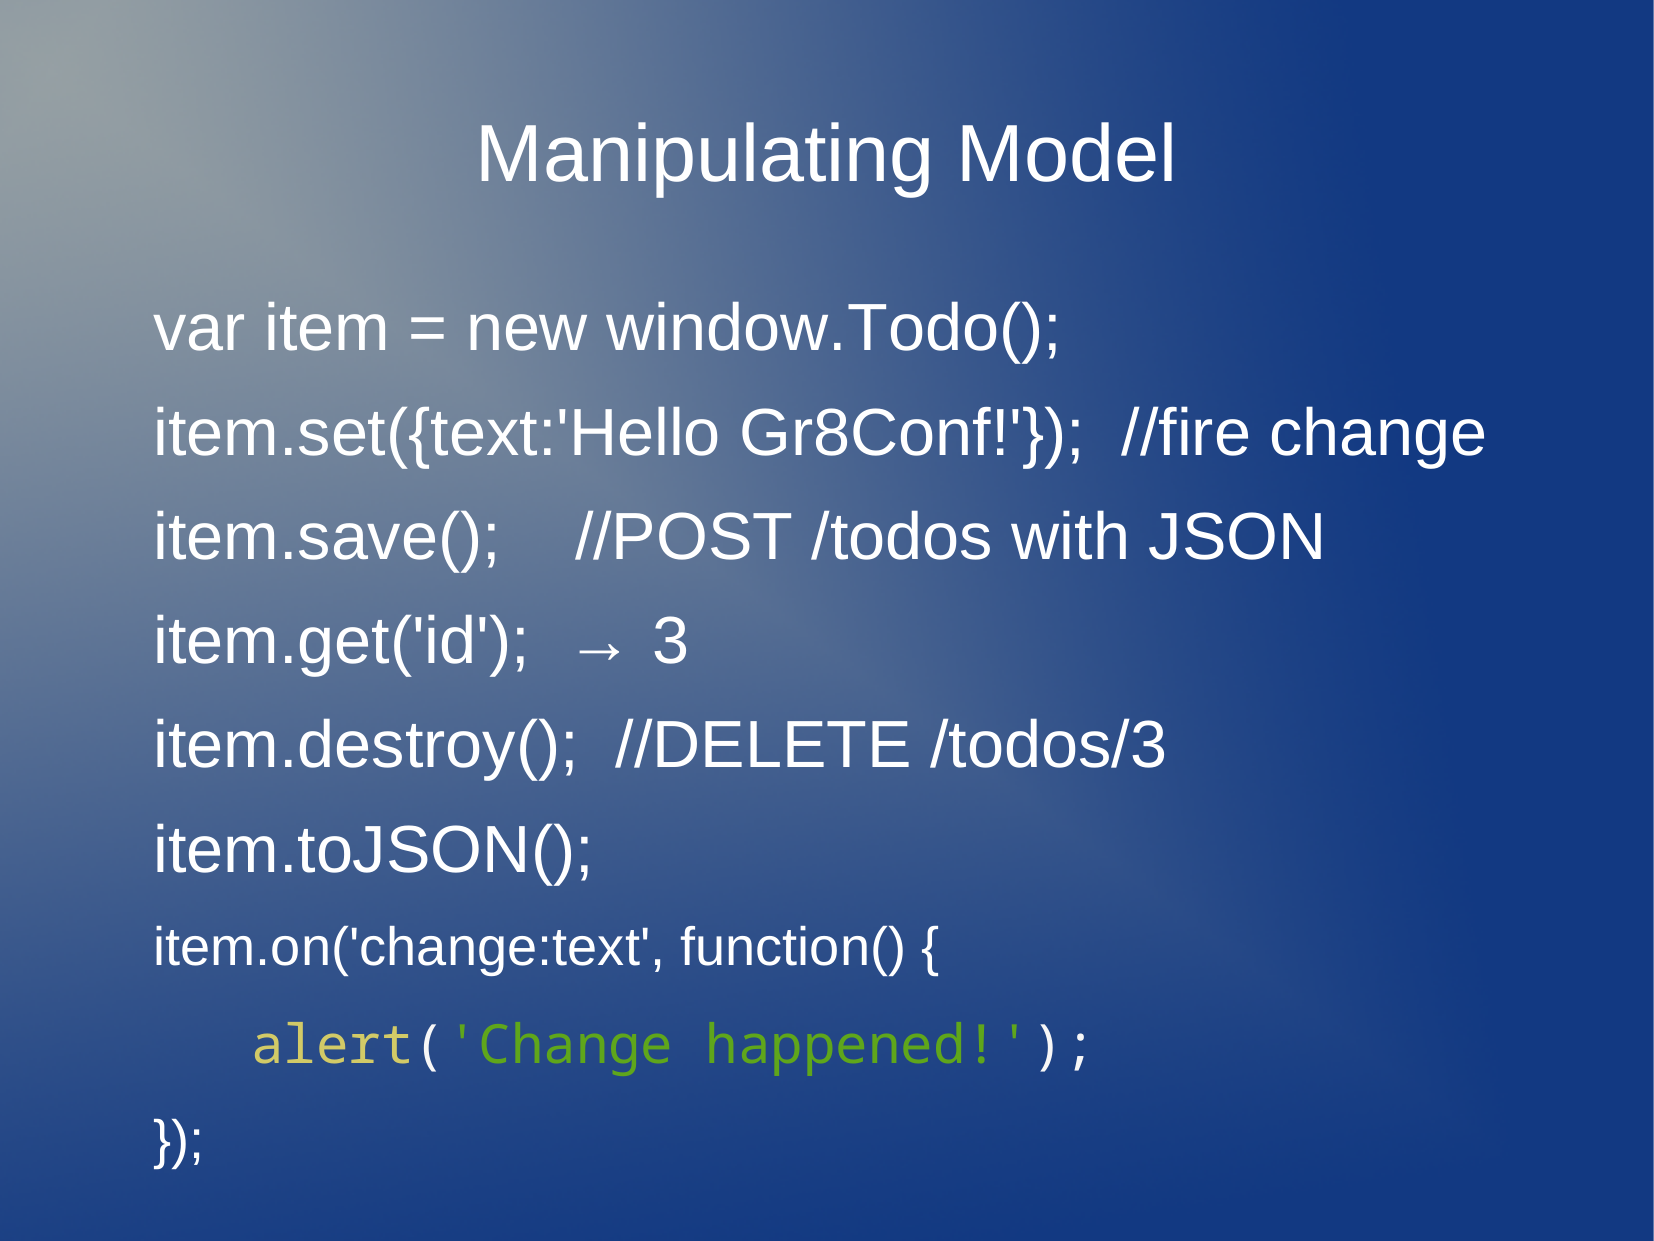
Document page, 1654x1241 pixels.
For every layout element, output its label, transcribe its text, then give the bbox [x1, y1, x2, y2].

picture [0, 0, 1654, 1241]
title Manipulating Model [82, 49, 1571, 257]
list var item = new window.Todo(); item.set({text:'Hello Gr8Conf!'}); //fire change item.save(); //POST /todos with JSON item.get('id'); → 3 item.destroy(); //DELETE /todos/3 item.toJSON(); item.on('change:text', function() { alert('Change happened!'); }); [82, 290, 1571, 1154]
